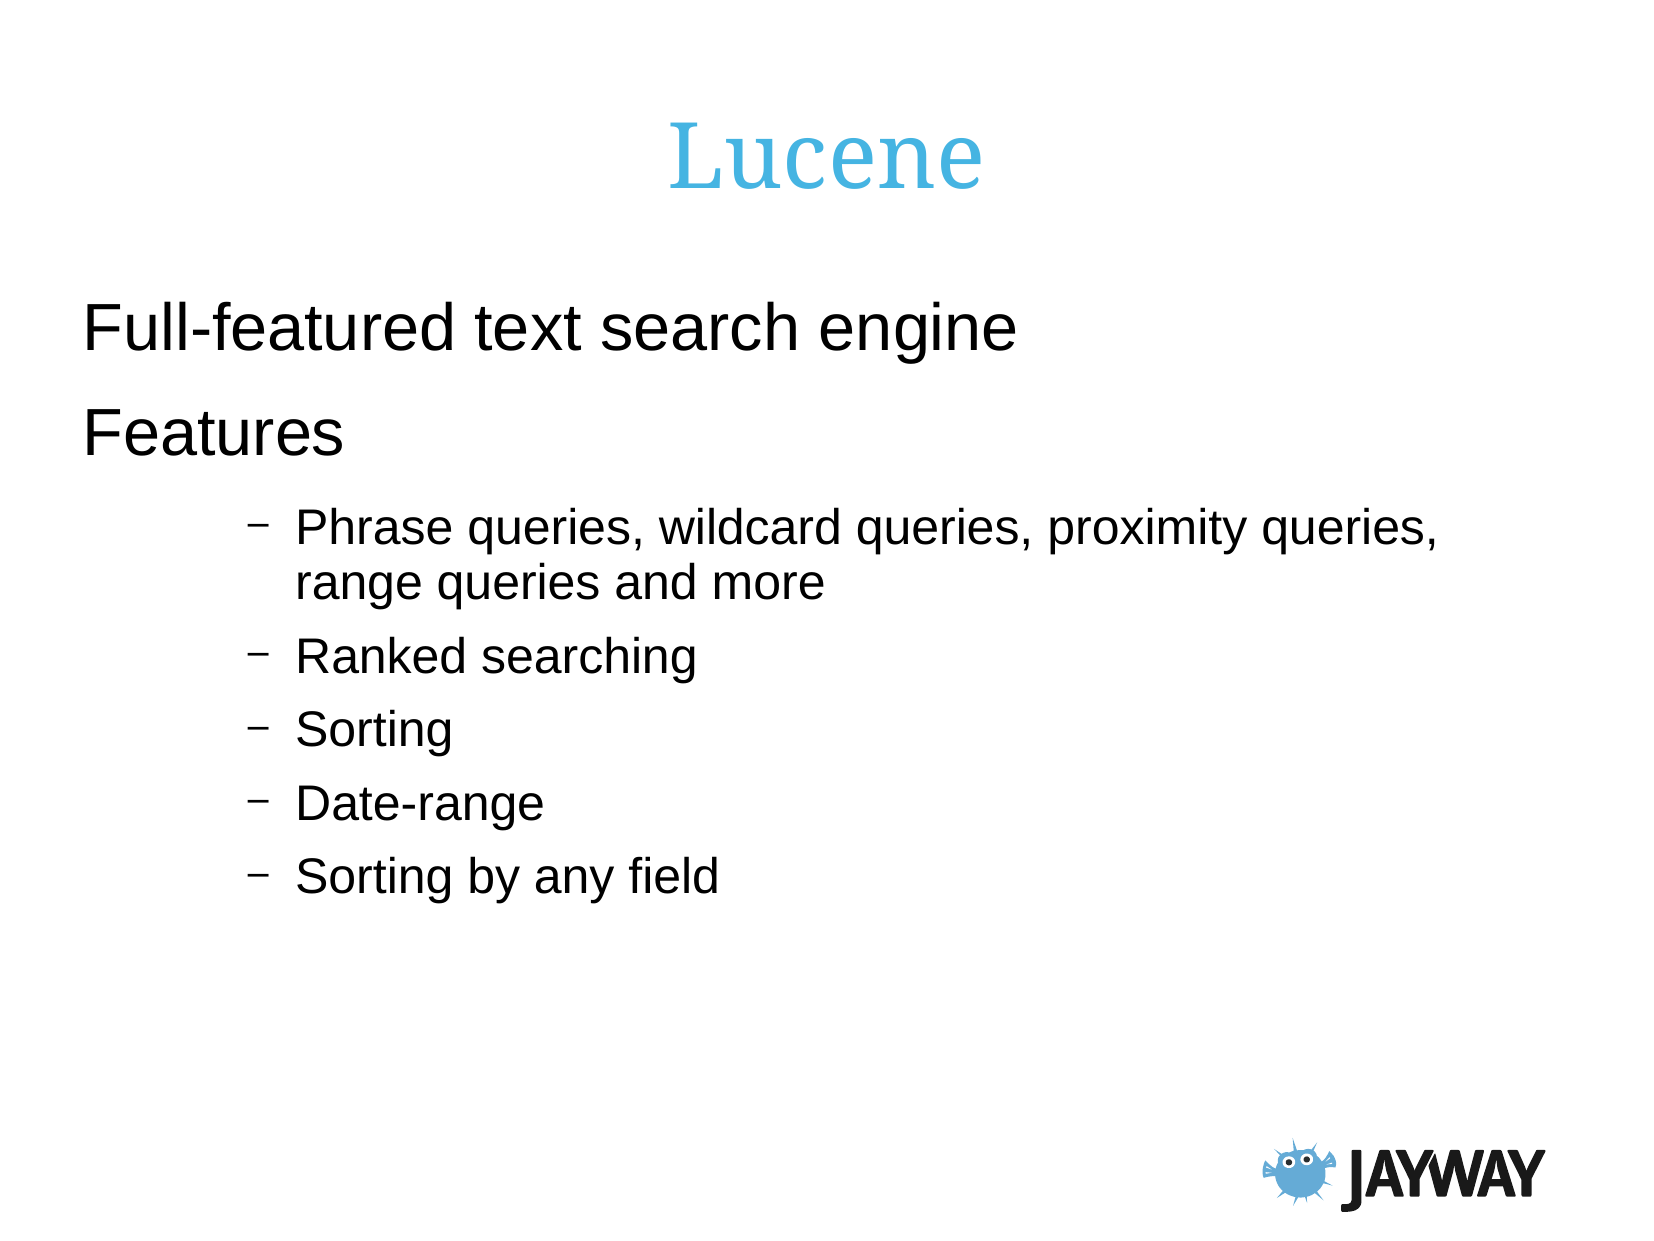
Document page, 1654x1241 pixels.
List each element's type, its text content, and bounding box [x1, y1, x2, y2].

title Lucene [82, 56, 1571, 250]
list Full-featured text search engine Features Phrase queries, wildcard queries, proximity queries, range queries and more Ranked searching Sorting Date-range Sorting by any field [82, 290, 1571, 1109]
